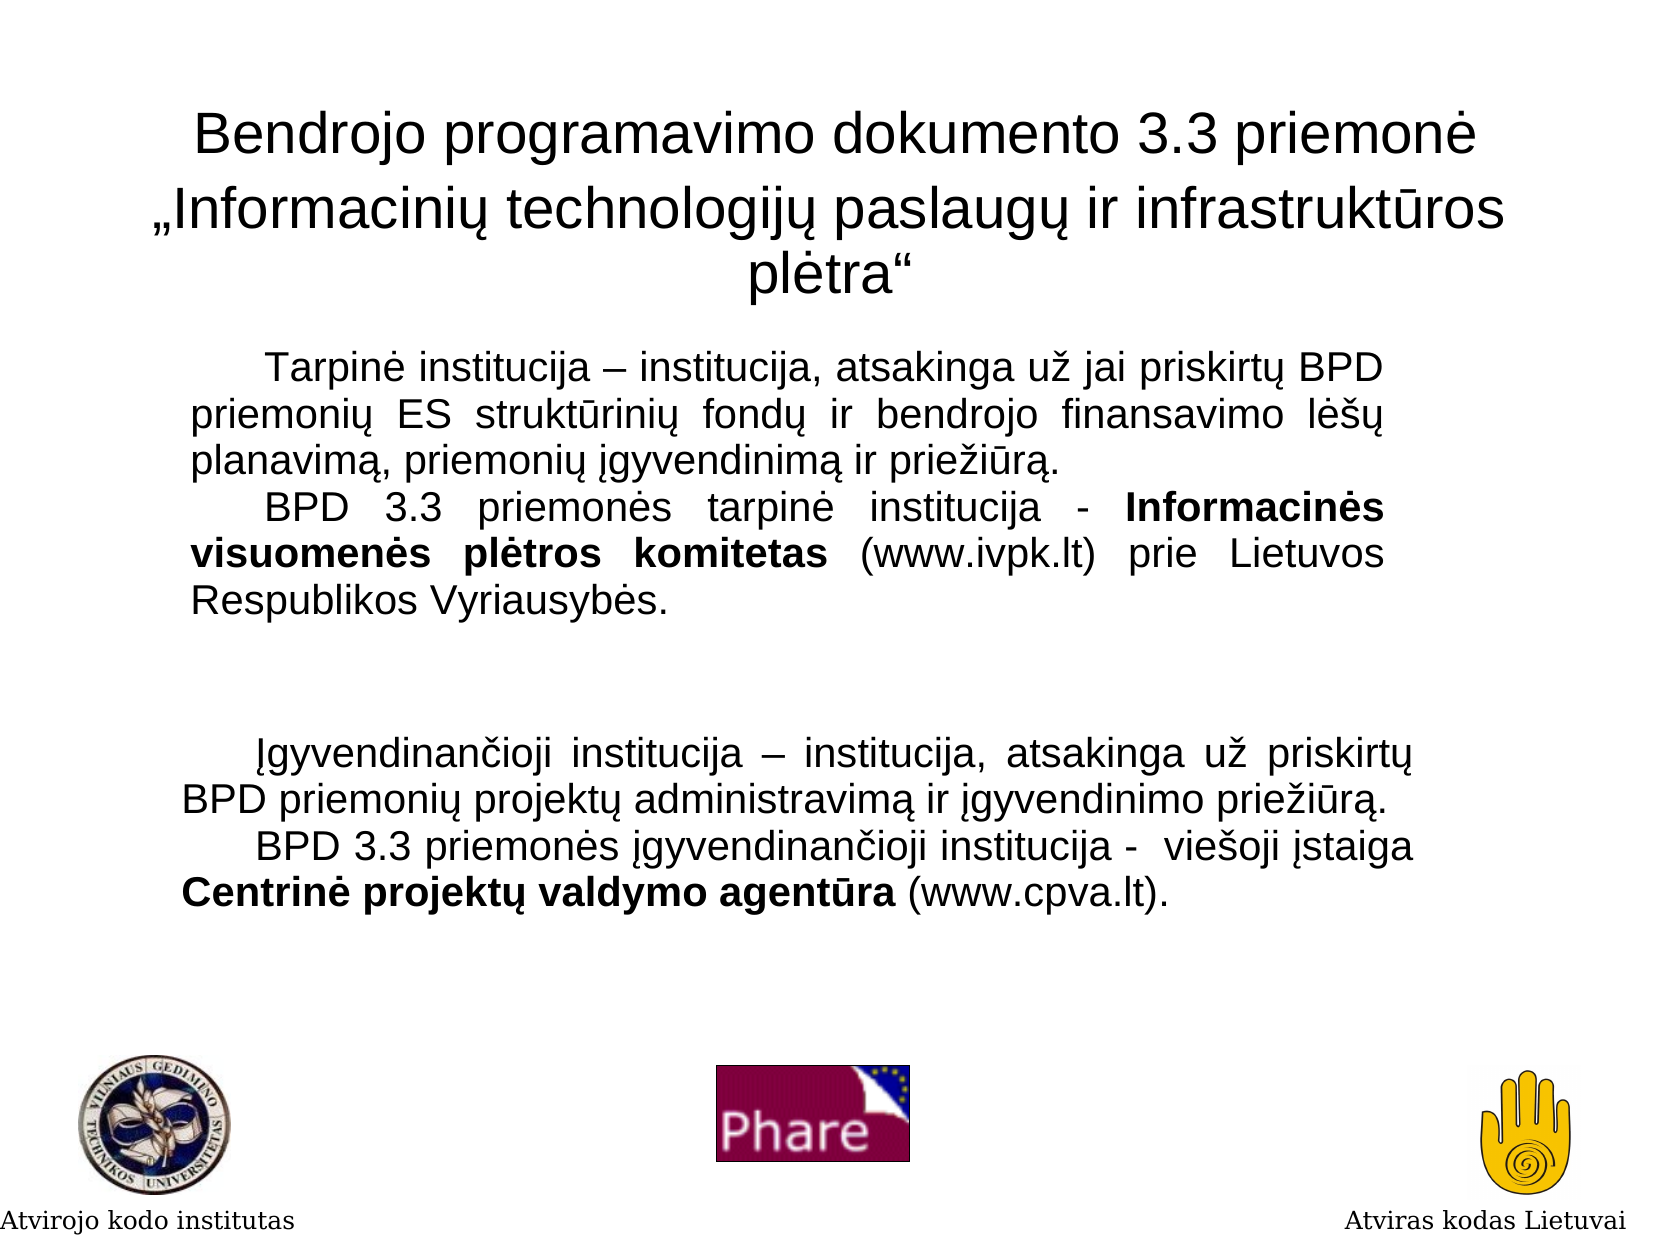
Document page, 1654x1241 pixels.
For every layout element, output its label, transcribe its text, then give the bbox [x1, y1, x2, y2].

text_box Įgyvendinančioji institucija – institucija, atsakinga už priskirtų BPD priemonių projektų administravimą ir įgyvendinimo priežiūrą. BPD 3.3 priemonės įgyvendinančioji institucija - viešoji įstaiga Centrinė projektų valdymo agentūra (www.cpva.lt). [181, 729, 1415, 986]
text_box Atvirojo kodo institutas [0, 1206, 367, 1241]
text_box Tarpinė institucija – institucija, atsakinga už jai priskirtų BPD priemonių ES struktūrinių fondų ir bendrojo finansavimo lėšų planavimą, priemonių įgyvendinimą ir priežiūrą. BPD 3.3 priemonės tarpinė institucija - Informacinės visuomenės plėtros komitetas (www.ivpk.lt) prie Lietuvos Respublikos Vyriausybės. [190, 344, 1463, 661]
text_box Atviras kodas Lietuvai [1344, 1206, 1654, 1241]
title Bendrojo programavimo dokumento 3.3 priemonė „Informacinių technologijų paslaugų ir infrastruktūros plėtra“ [65, 61, 1595, 314]
picture [716, 1065, 910, 1162]
picture [78, 1055, 231, 1195]
picture [1467, 1065, 1581, 1200]
